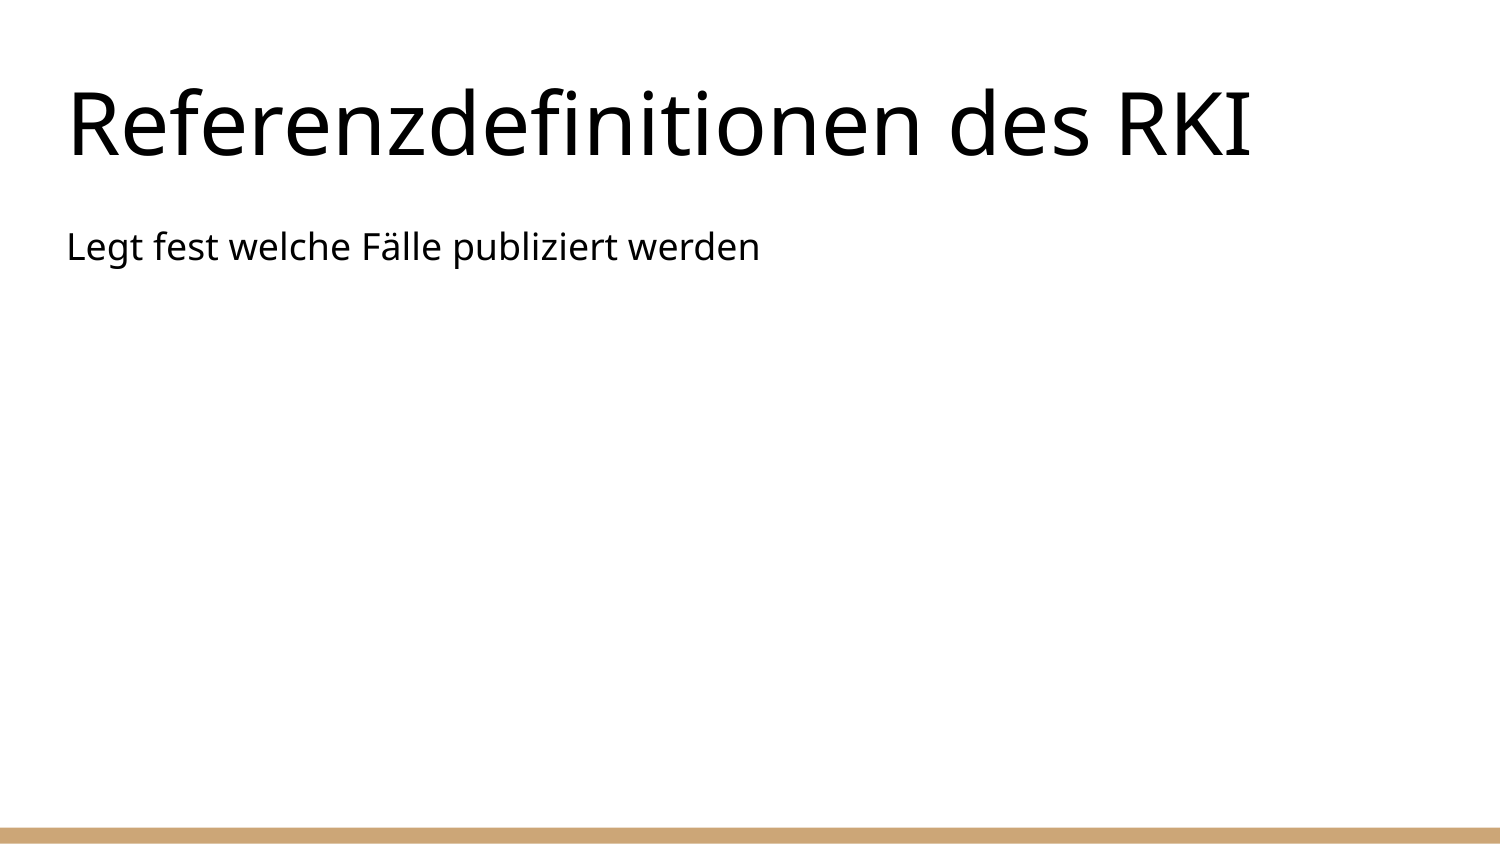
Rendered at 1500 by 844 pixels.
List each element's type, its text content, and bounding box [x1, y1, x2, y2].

title Referenzdefinitionen des RKI [51, 51, 1449, 189]
list Legt fest welche Fälle publiziert werden [51, 200, 1449, 752]
